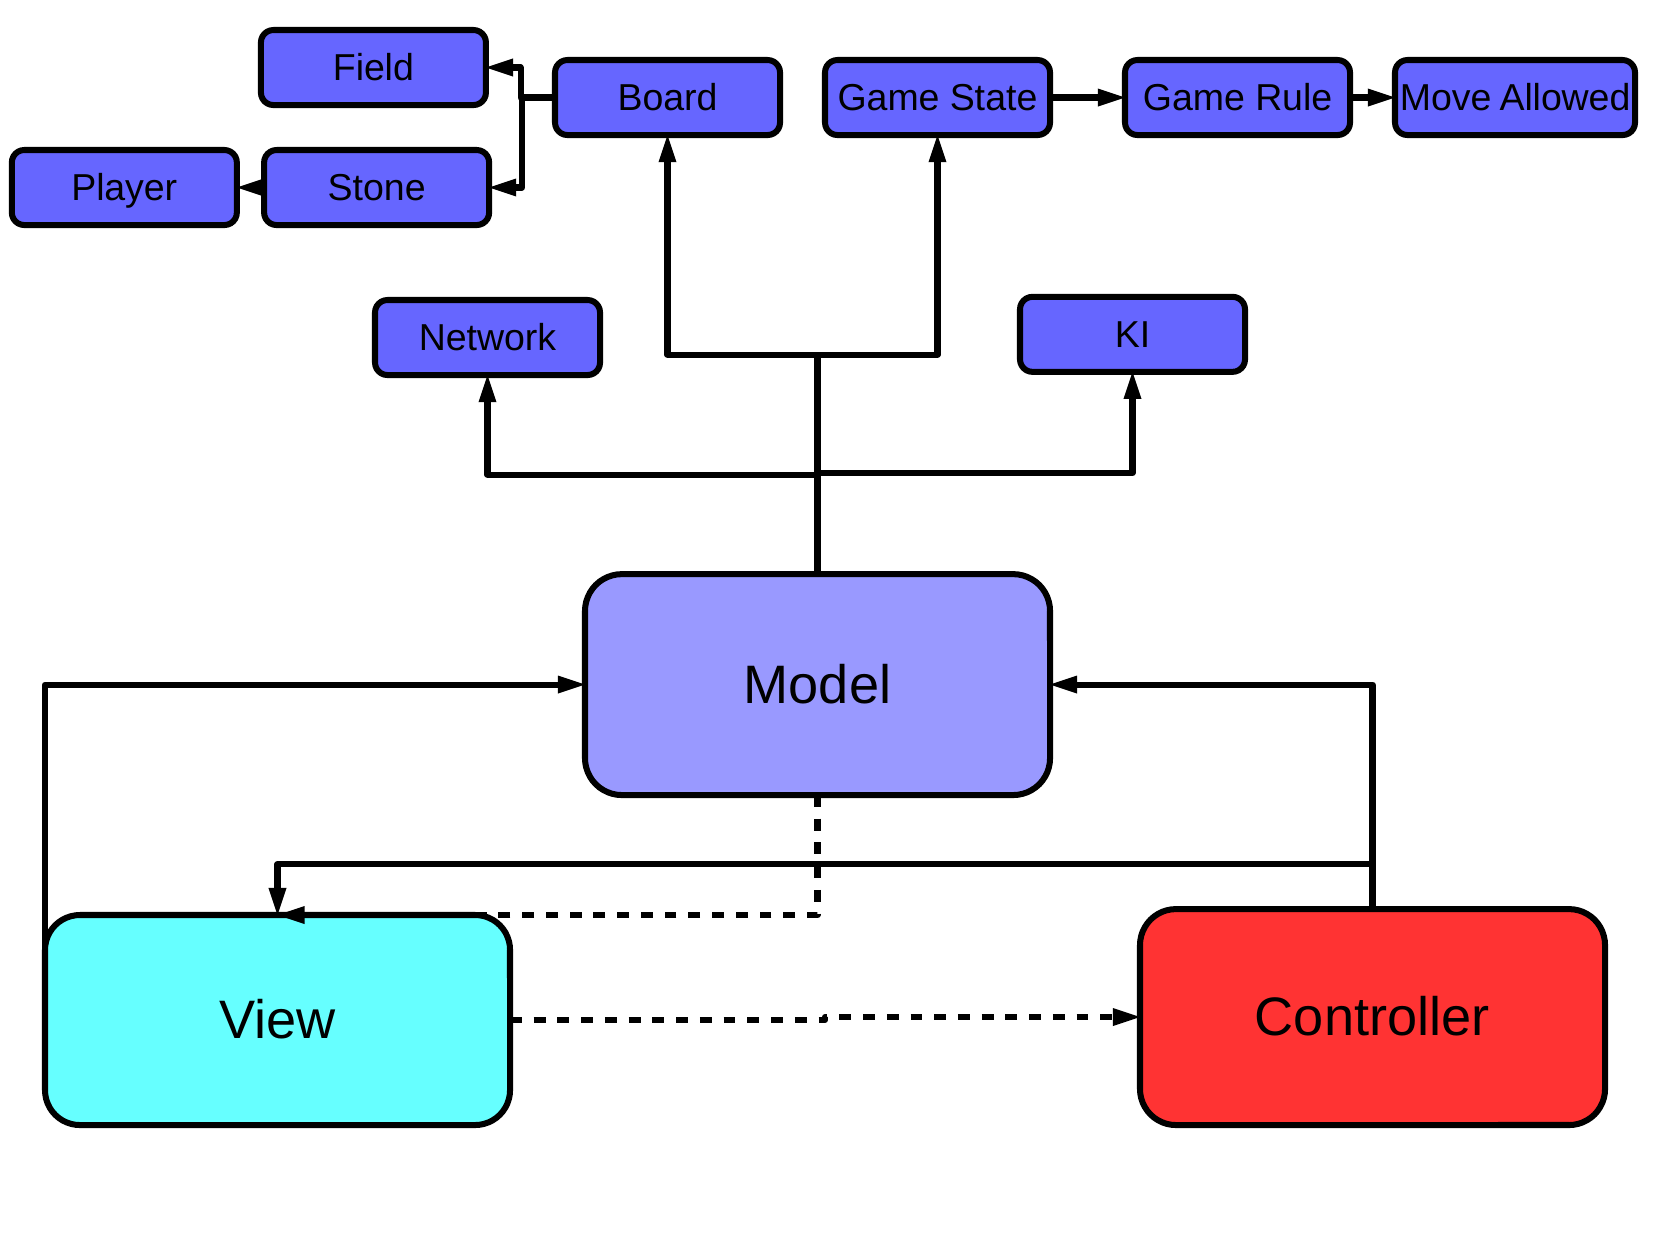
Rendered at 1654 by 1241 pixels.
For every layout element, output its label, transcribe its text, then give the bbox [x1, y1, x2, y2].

text_box Stone [264, 150, 490, 226]
text_box Board [555, 60, 781, 136]
text_box Move Allowed [1395, 60, 1636, 136]
text_box View [45, 915, 511, 1126]
text_box Field [260, 30, 486, 106]
text_box Network [375, 300, 601, 376]
text_box Player [11, 150, 237, 226]
text_box Model [585, 574, 1051, 796]
text_box KI [1020, 296, 1246, 372]
text_box Game State [825, 60, 1051, 136]
text_box Game Rule [1125, 60, 1351, 136]
text_box Controller [1140, 909, 1606, 1126]
